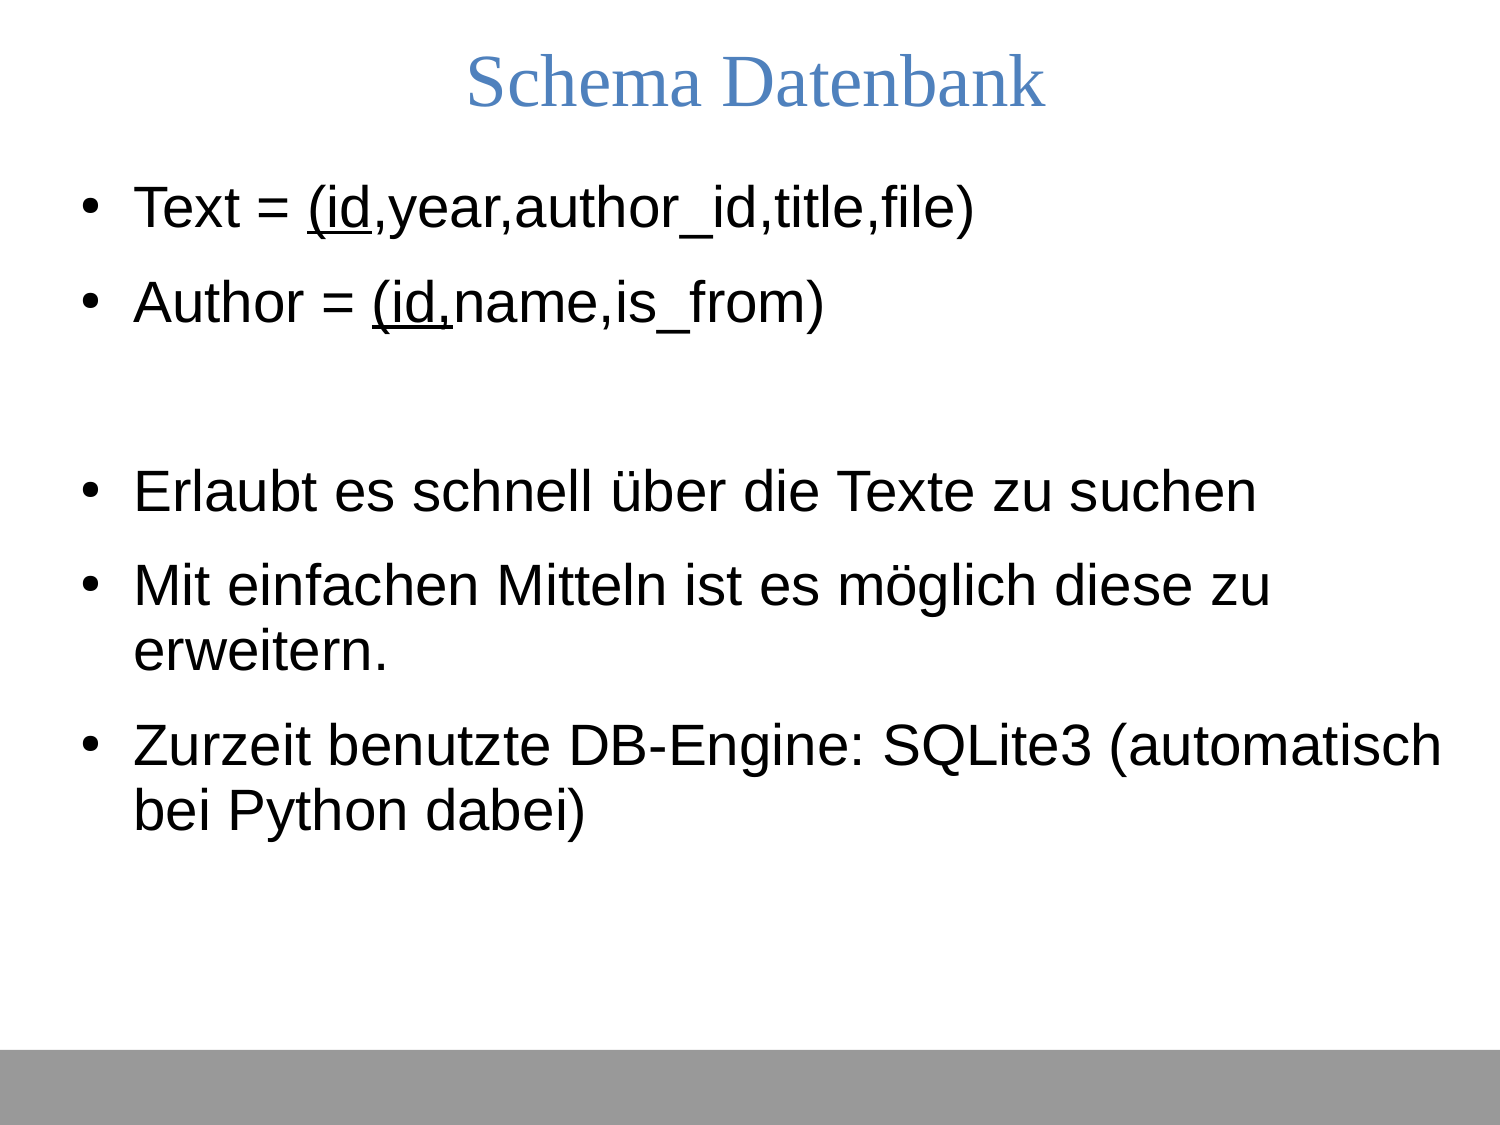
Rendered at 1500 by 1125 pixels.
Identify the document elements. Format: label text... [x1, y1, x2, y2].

list Text = (id,year,author_id,title,file) Author = (id,name,is_from) Erlaubt es schnell über die Texte zu suchen Mit einfachen Mitteln ist es möglich diese zu erweitern. Zurzeit benutzte DB-Engine: SQLite3 (automatisch bei Python dabei) [62, 174, 1450, 1025]
title Schema Datenbank [62, 12, 1450, 150]
